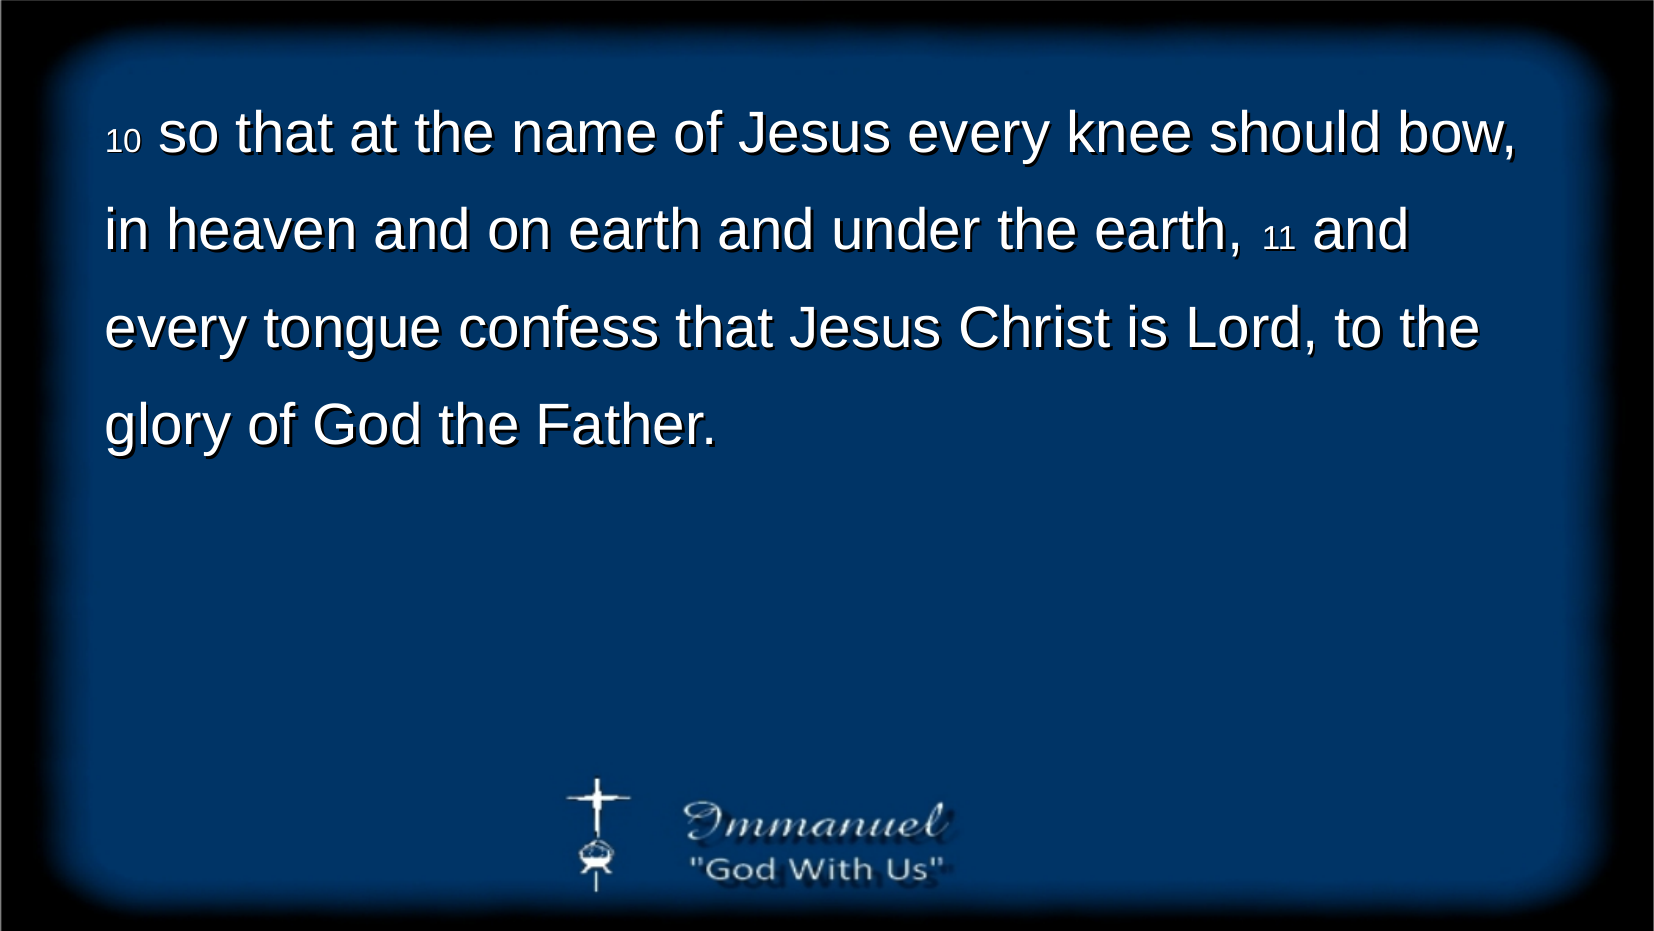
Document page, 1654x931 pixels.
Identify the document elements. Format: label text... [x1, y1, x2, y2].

text_box 10 so that at the name of Jesus every knee should bow, in heaven and on earth and under the earth, 11 and every tongue confess that Jesus Christ is Lord, to the glory of God the Father. [90, 60, 1576, 432]
picture [0, 0, 1654, 931]
